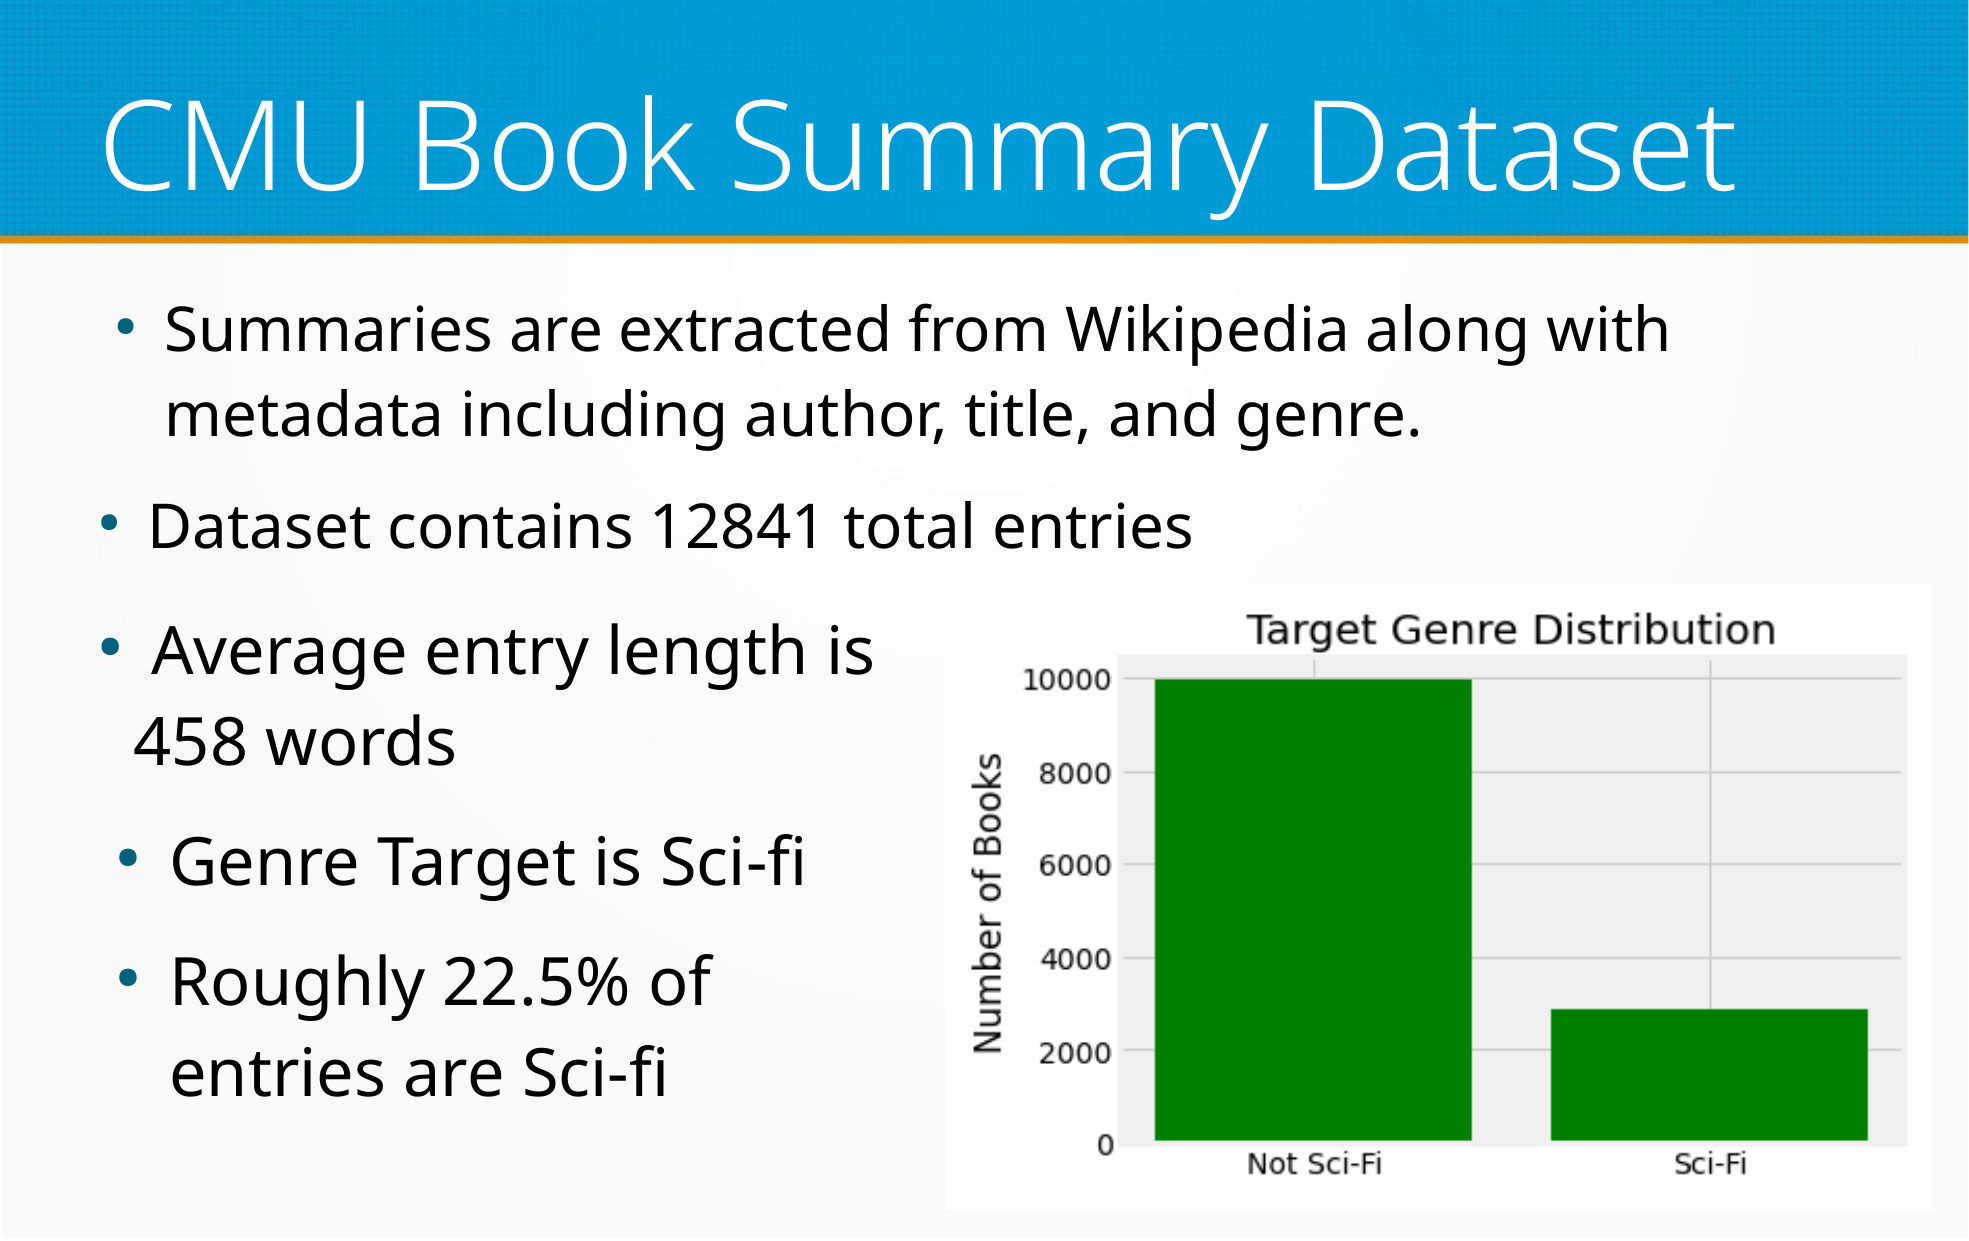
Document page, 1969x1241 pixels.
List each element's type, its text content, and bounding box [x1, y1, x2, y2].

list Average entry length is 458 words Genre Target is Sci-fi Roughly 22.5% of entries are Sci-fi [98, 482, 894, 1128]
list Summaries are extracted from Wikipedia along with metadata including author, title, and genre. Dataset contains 12841 total entries [98, 173, 1861, 571]
title CMU Book Summary Dataset [98, 19, 1870, 227]
picture [0, 233, 1969, 1241]
